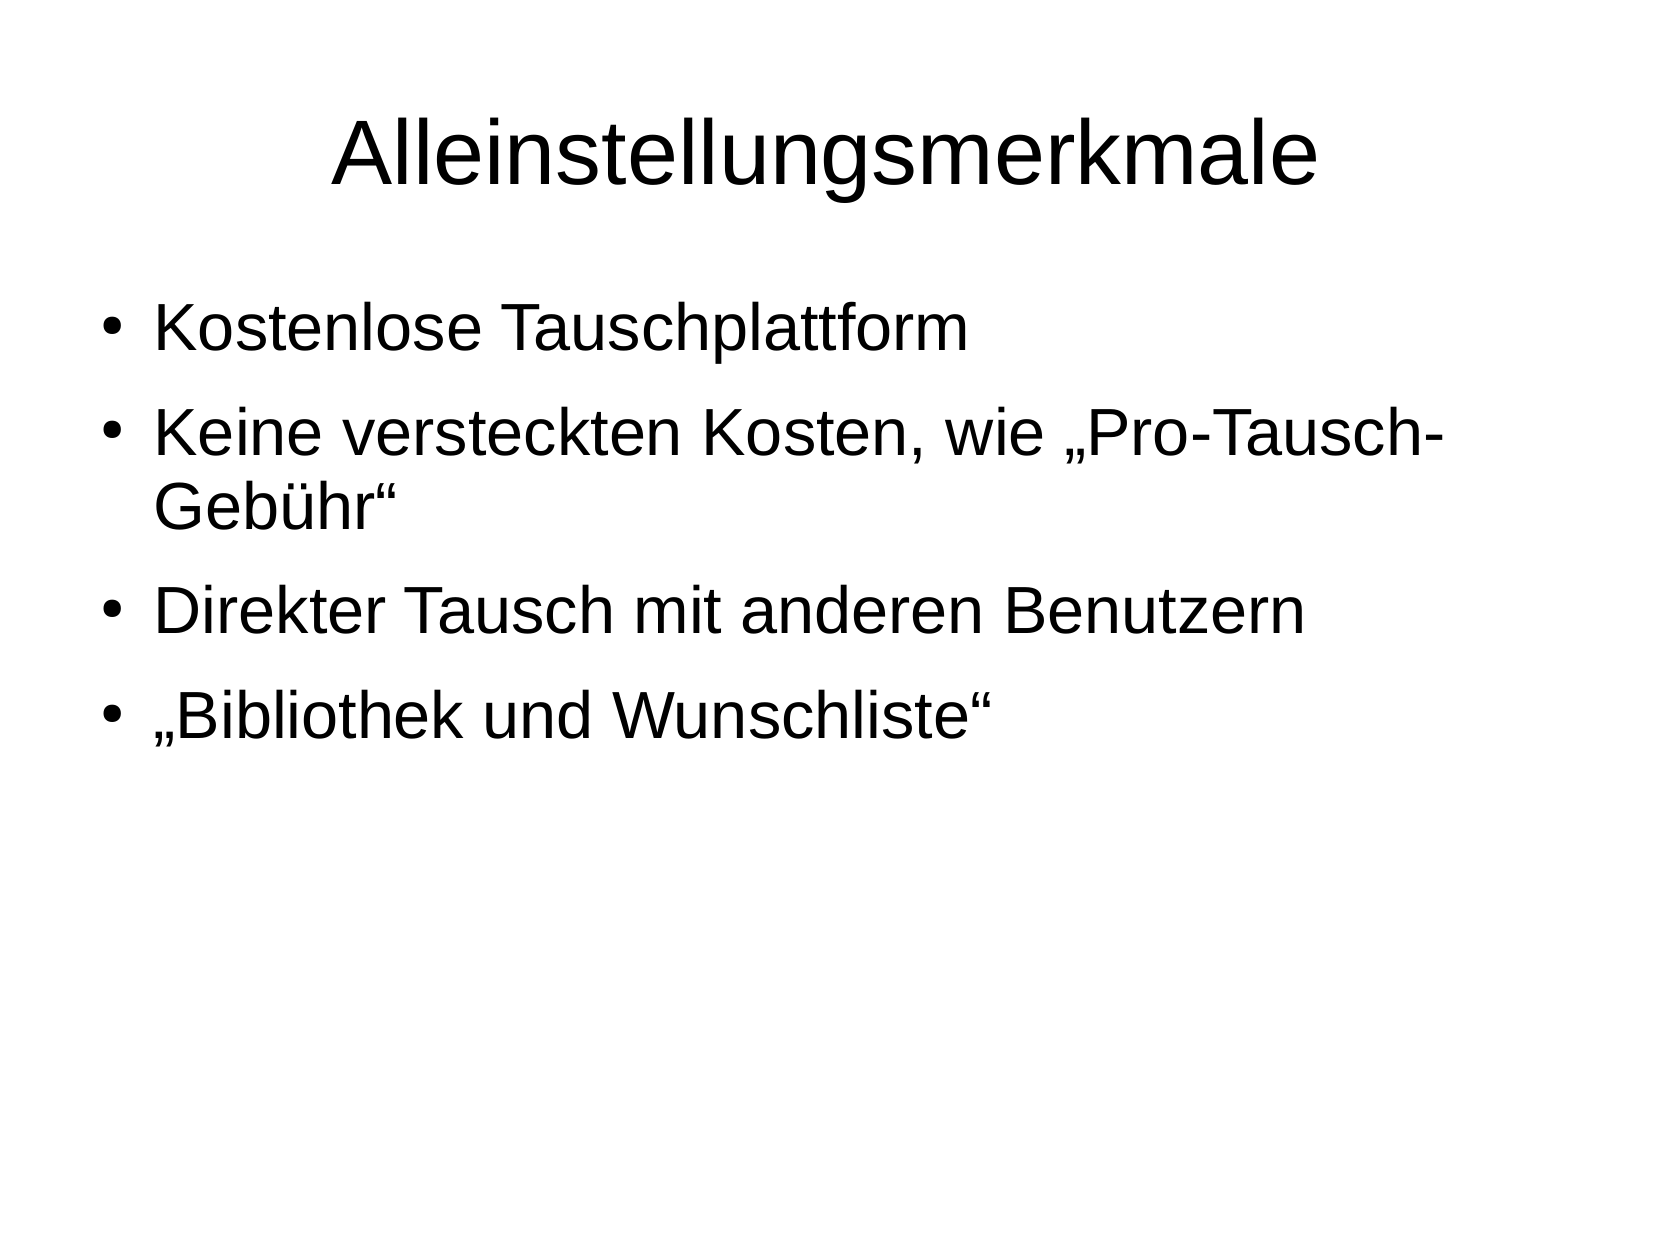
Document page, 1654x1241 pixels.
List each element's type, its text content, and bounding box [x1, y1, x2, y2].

list Kostenlose Tauschplattform Keine versteckten Kosten, wie „Pro-Tausch-Gebühr“ Direkter Tausch mit anderen Benutzern „Bibliothek und Wunschliste“ [82, 290, 1571, 1010]
title Alleinstellungsmerkmale [82, 49, 1571, 257]
